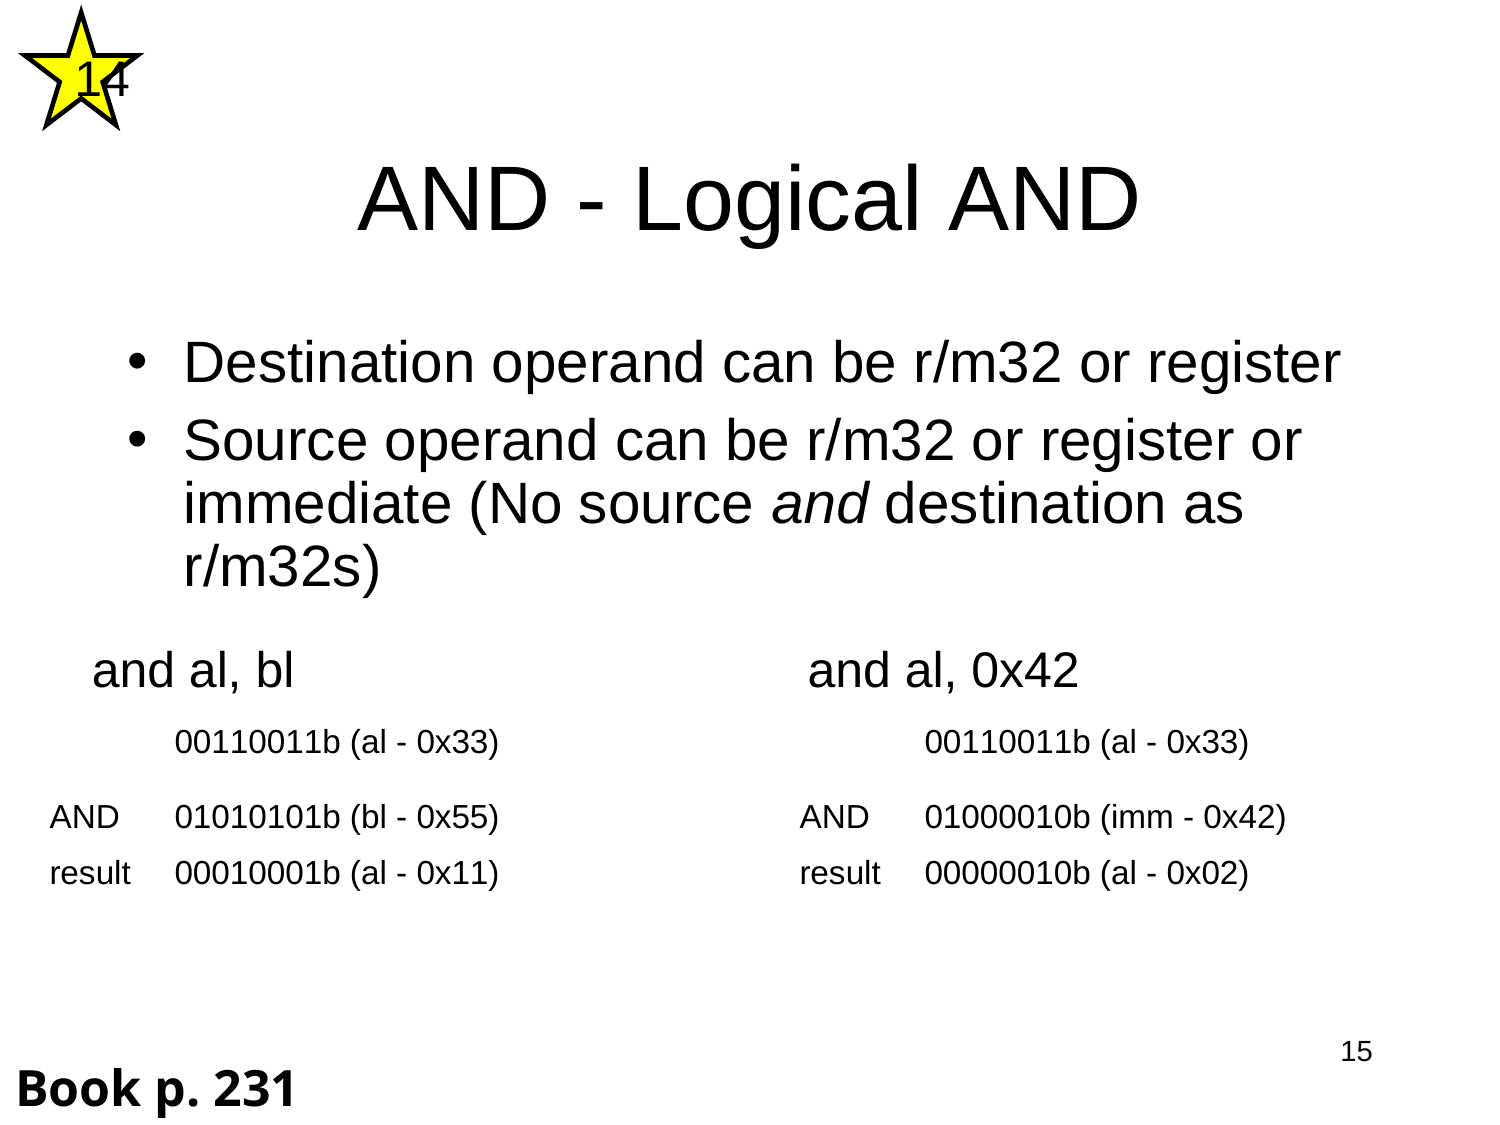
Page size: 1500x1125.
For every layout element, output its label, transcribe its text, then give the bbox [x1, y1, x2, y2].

text_box 14 [24, 12, 138, 125]
text_box <number> [1074, 1025, 1388, 1101]
table_header [35, 713, 160, 788]
text_box Book p. 231 [0, 1049, 315, 1125]
table_cell result [785, 843, 910, 899]
table_header 00110011b (al - 0x33) [910, 713, 1472, 788]
table_cell 00000010b (al - 0x02) [910, 843, 1472, 899]
table_cell 00010001b (al - 0x11) [160, 843, 722, 899]
title AND - Logical AND [112, 99, 1388, 288]
table_cell AND [35, 788, 160, 843]
table_cell 01010101b (bl - 0x55) [160, 788, 722, 843]
table_cell result [35, 843, 160, 899]
table_header 00110011b (al - 0x33) [160, 713, 722, 788]
text_box and al, bl [77, 629, 310, 706]
table_cell 01000010b (imm - 0x42) [910, 788, 1472, 843]
text_box and al, 0x42 [792, 629, 1095, 706]
table_header [785, 713, 910, 788]
list Destination operand can be r/m32 or register Source operand can be r/m32 or register or immediate (No source and destination as r/m32s) [112, 324, 1388, 638]
table_cell AND [785, 788, 910, 843]
